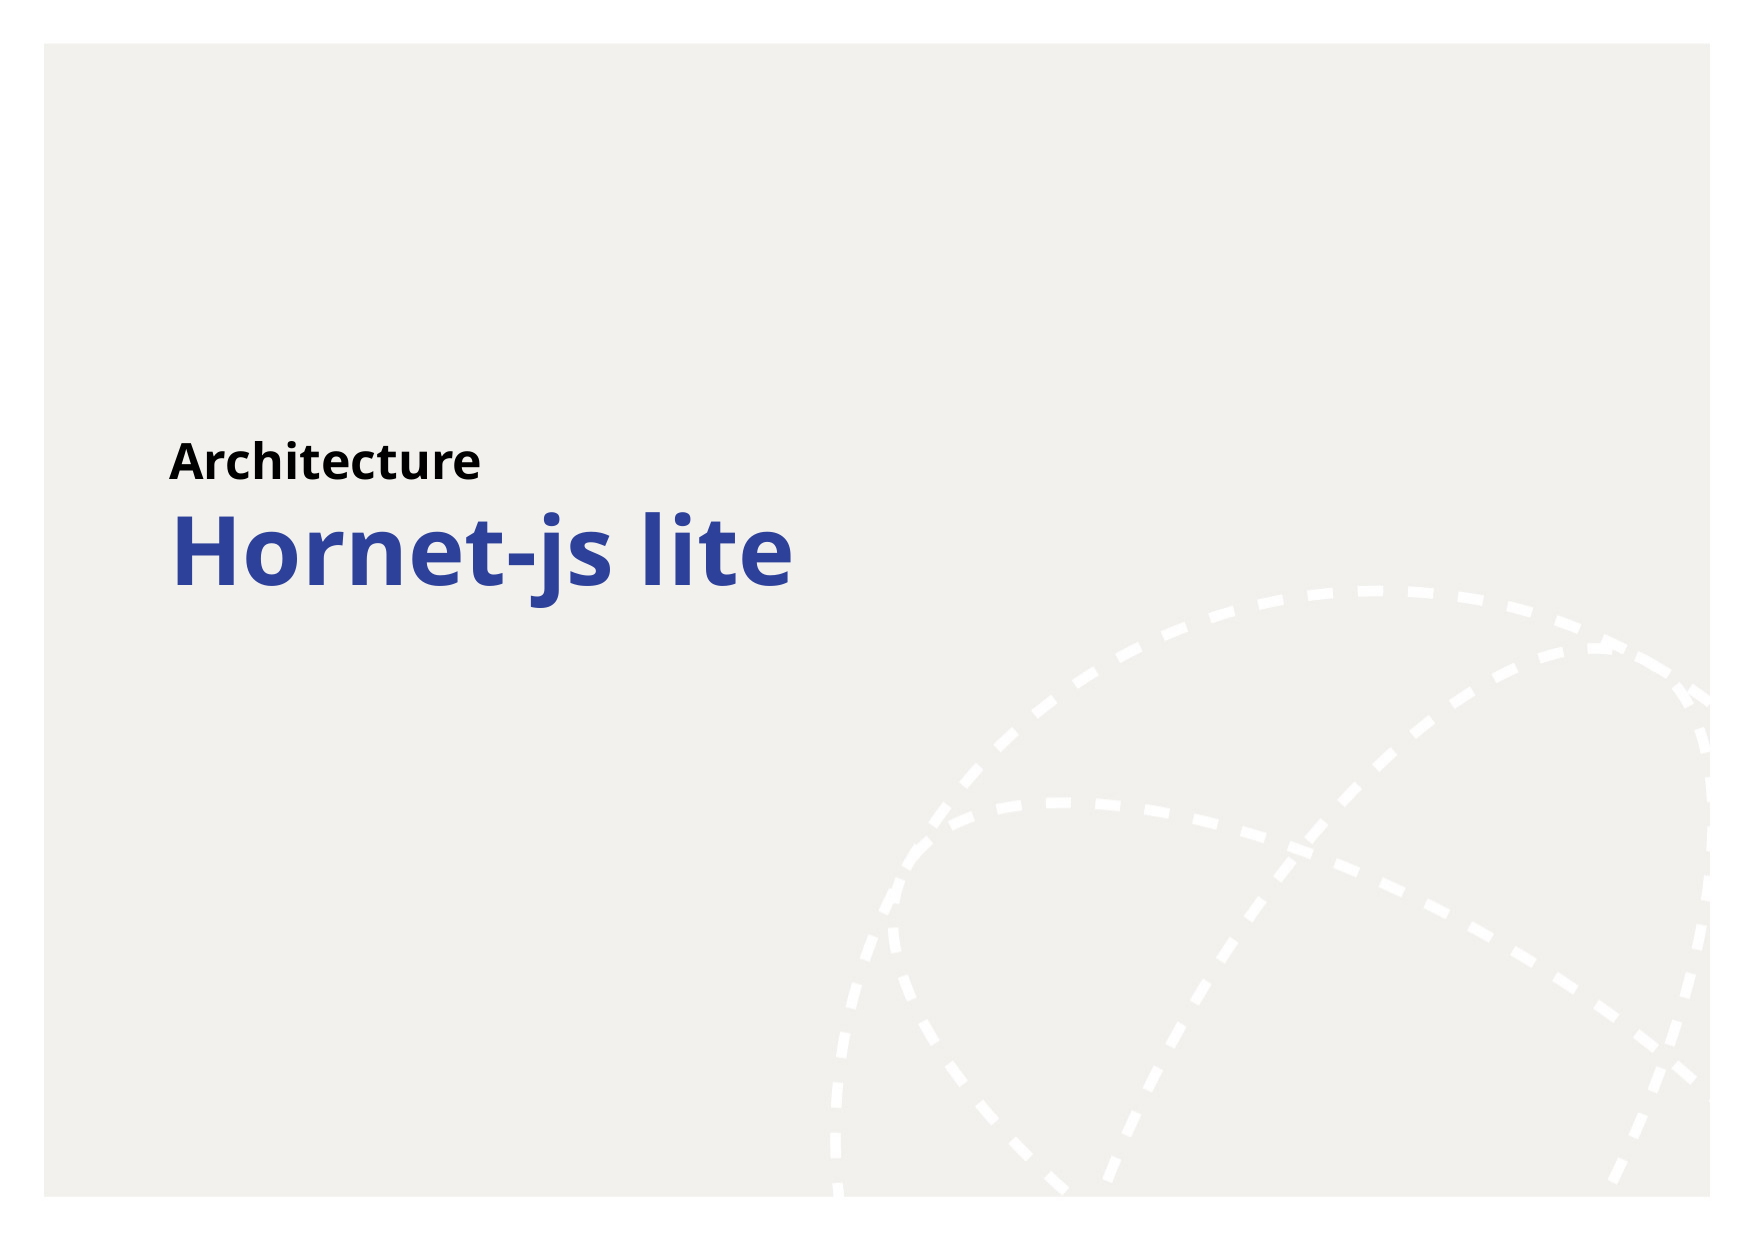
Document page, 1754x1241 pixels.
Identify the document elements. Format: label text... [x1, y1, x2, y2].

text_box Architecture Hornet-js lite [152, 421, 1642, 667]
picture [0, 0, 1754, 1241]
